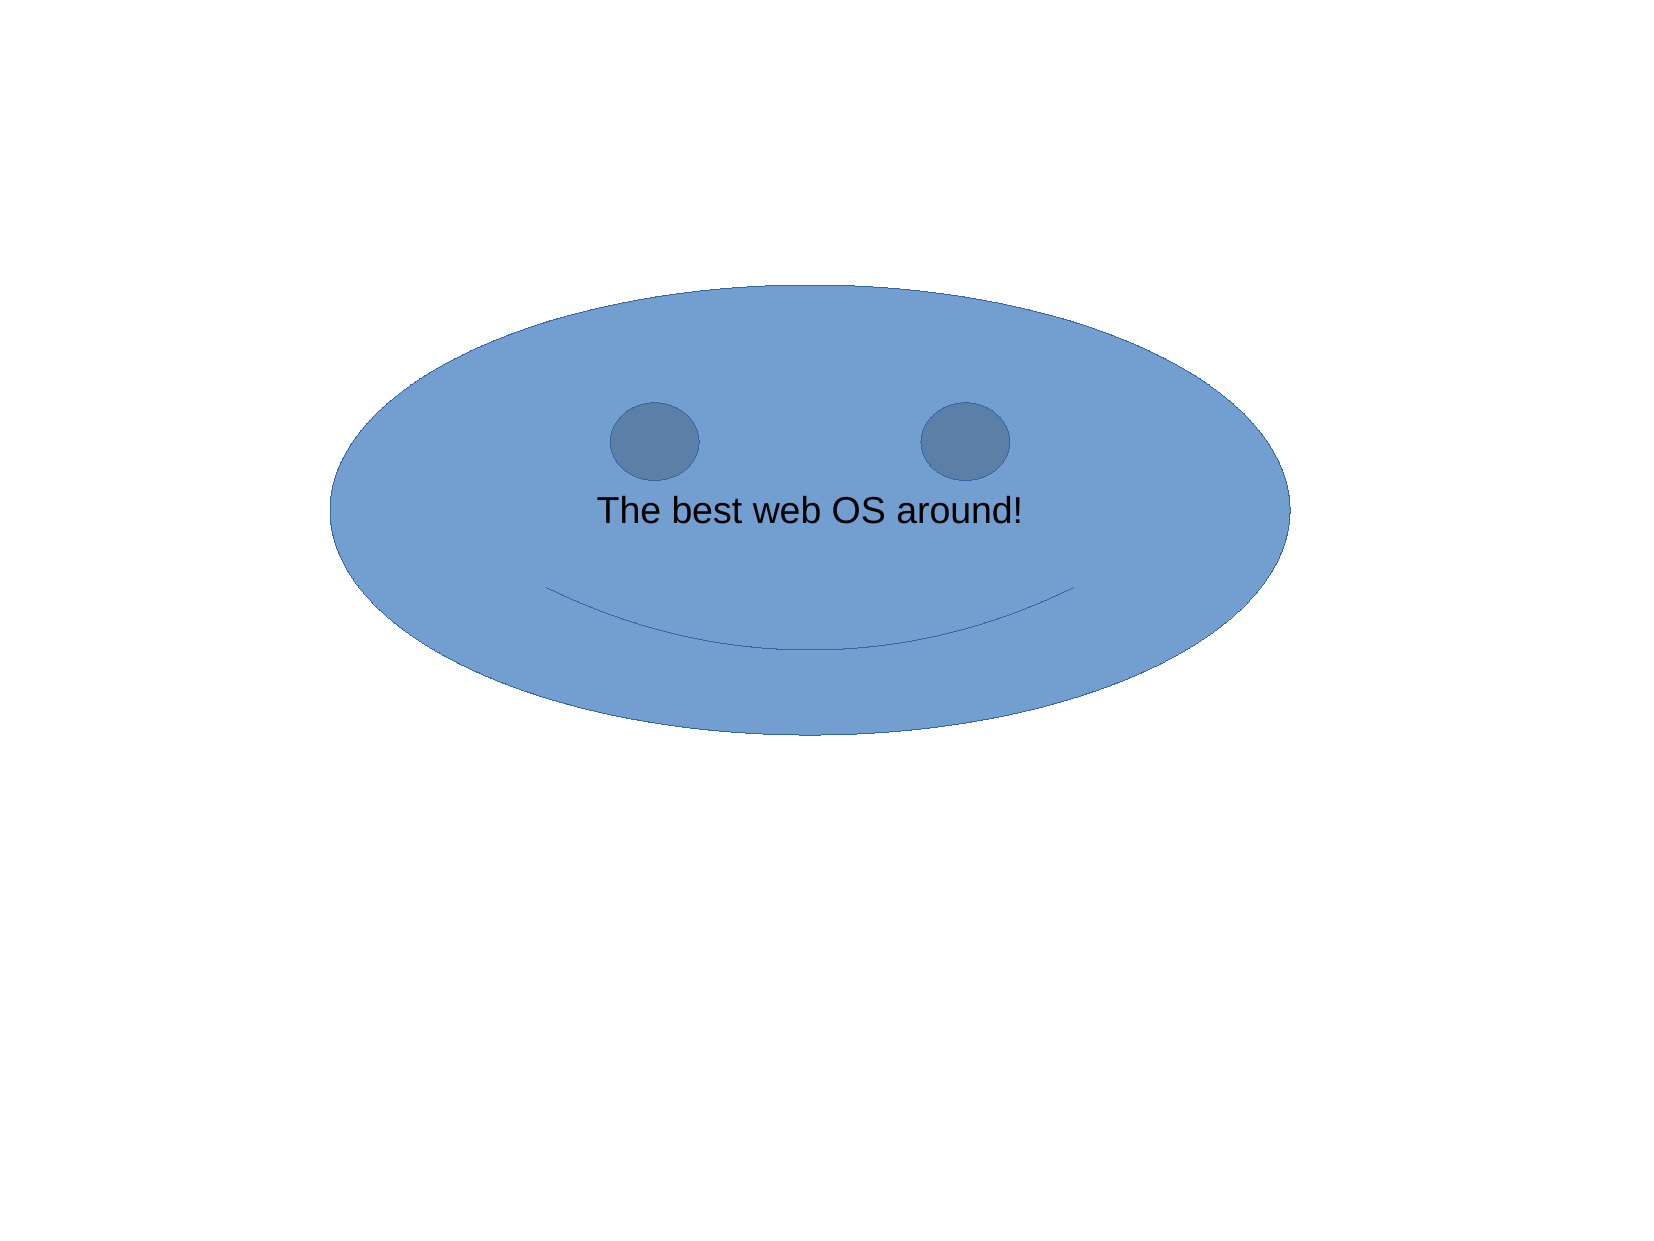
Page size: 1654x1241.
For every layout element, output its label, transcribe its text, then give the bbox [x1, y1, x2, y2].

text_box The best web OS around! [330, 285, 1291, 736]
